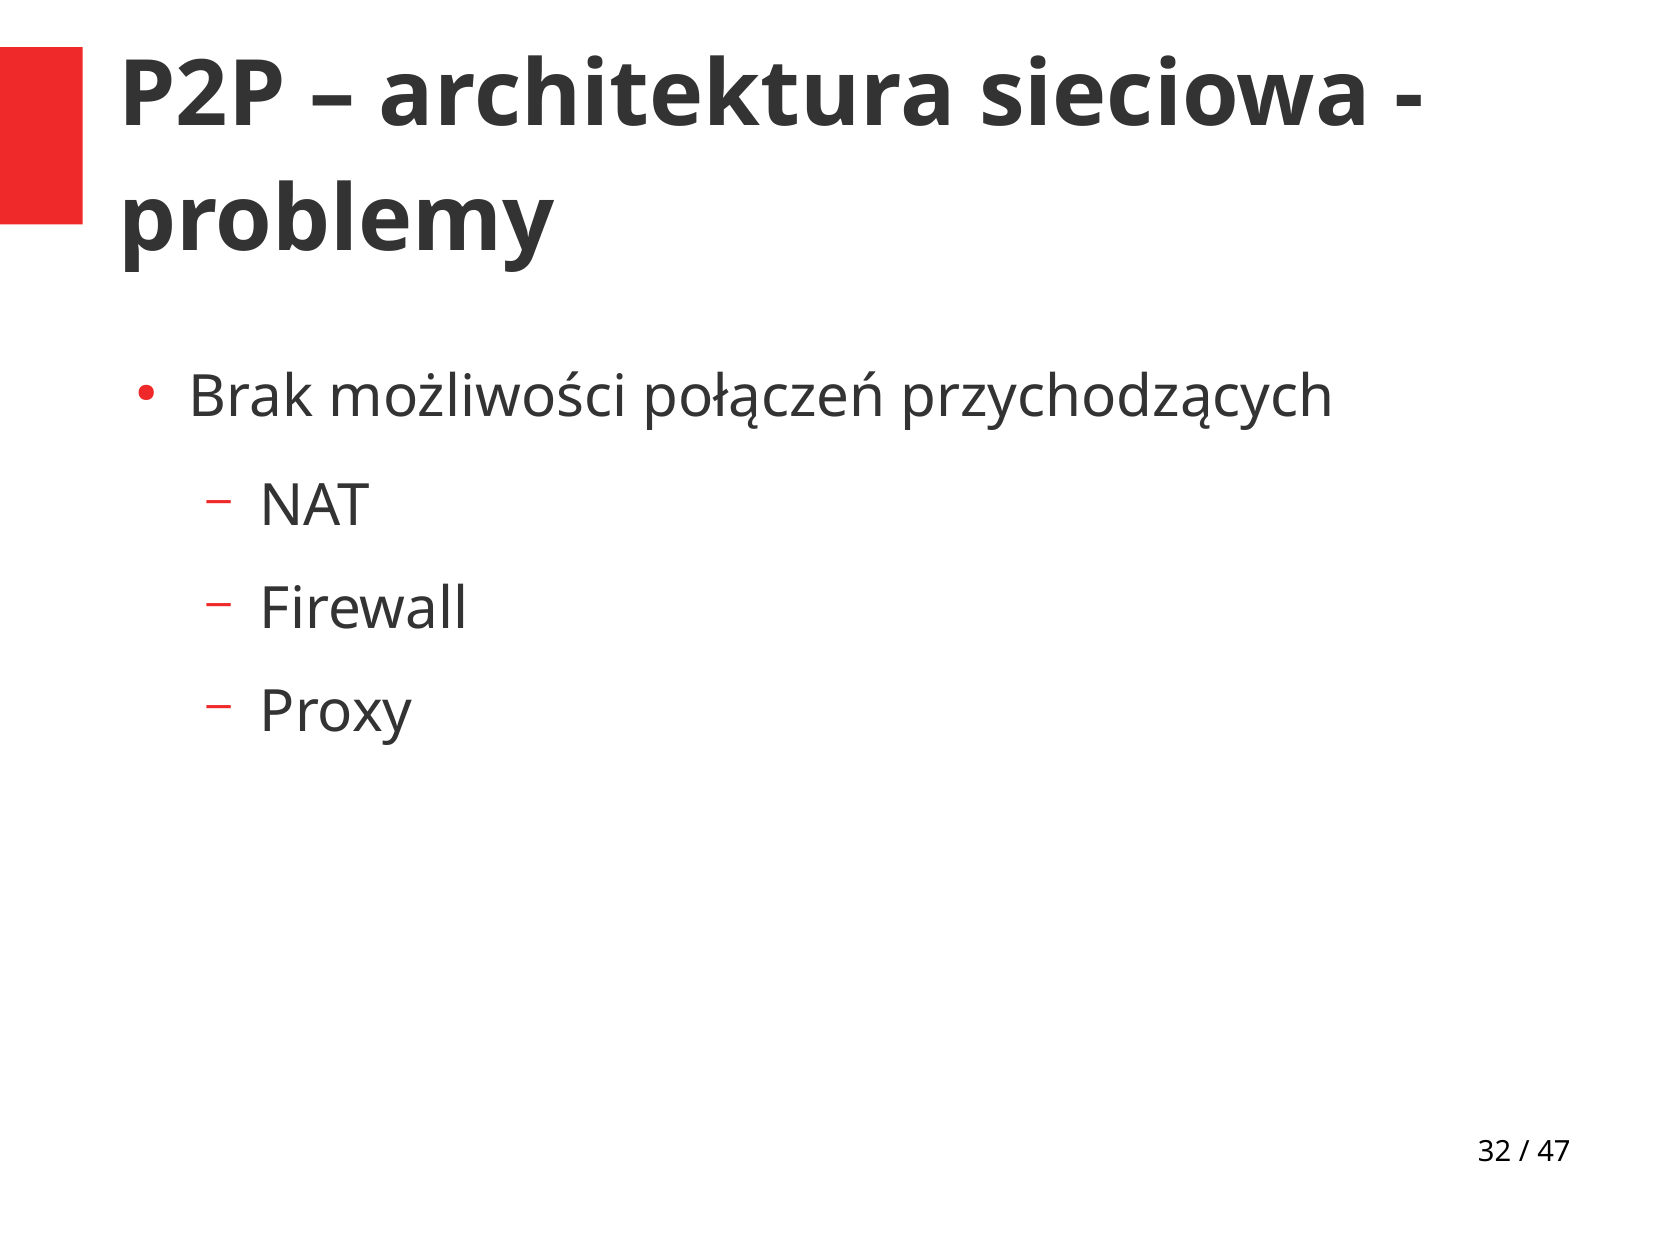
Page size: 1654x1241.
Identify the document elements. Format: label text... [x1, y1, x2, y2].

title P2P – architektura sieciowa - problemy [118, 45, 1571, 260]
list Brak możliwości połączeń przychodzących NAT Firewall Proxy [118, 354, 1536, 1074]
